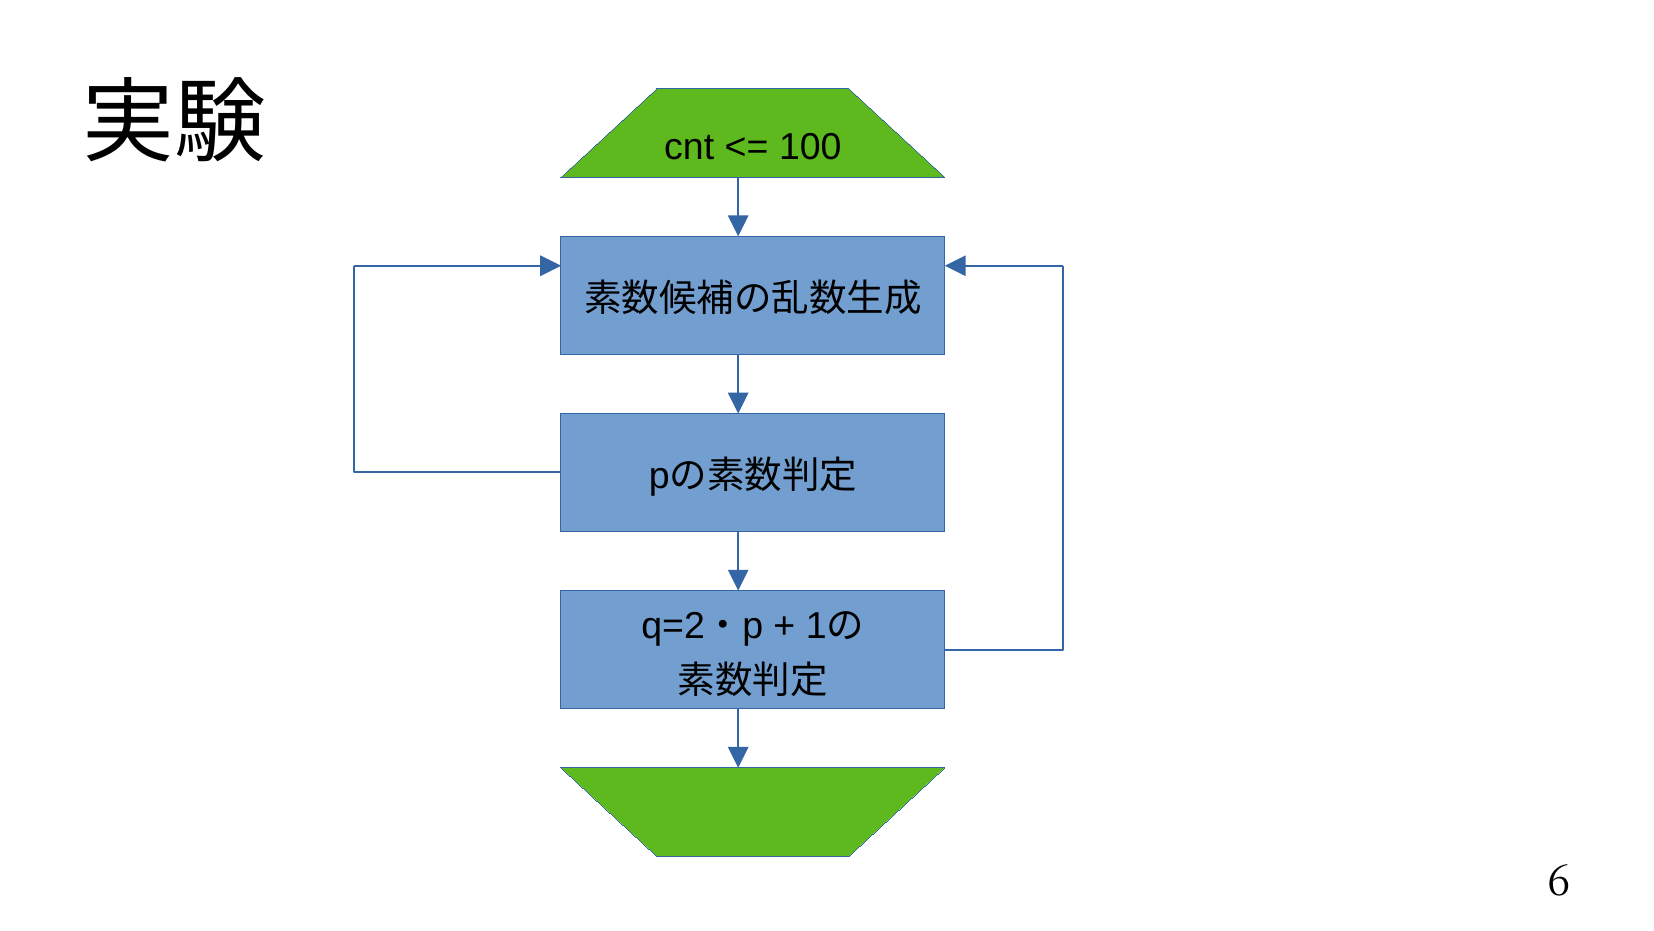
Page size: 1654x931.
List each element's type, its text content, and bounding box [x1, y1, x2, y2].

text_box pの素数判定 [560, 413, 945, 532]
text_box [560, 88, 945, 178]
title 実験 [82, 37, 1571, 193]
text_box [560, 767, 945, 857]
text_box cnt <= 100 [649, 118, 857, 175]
text_box 素数候補の乱数生成 [560, 236, 945, 355]
text_box q=2・p + 1の 素数判定 [560, 590, 945, 709]
